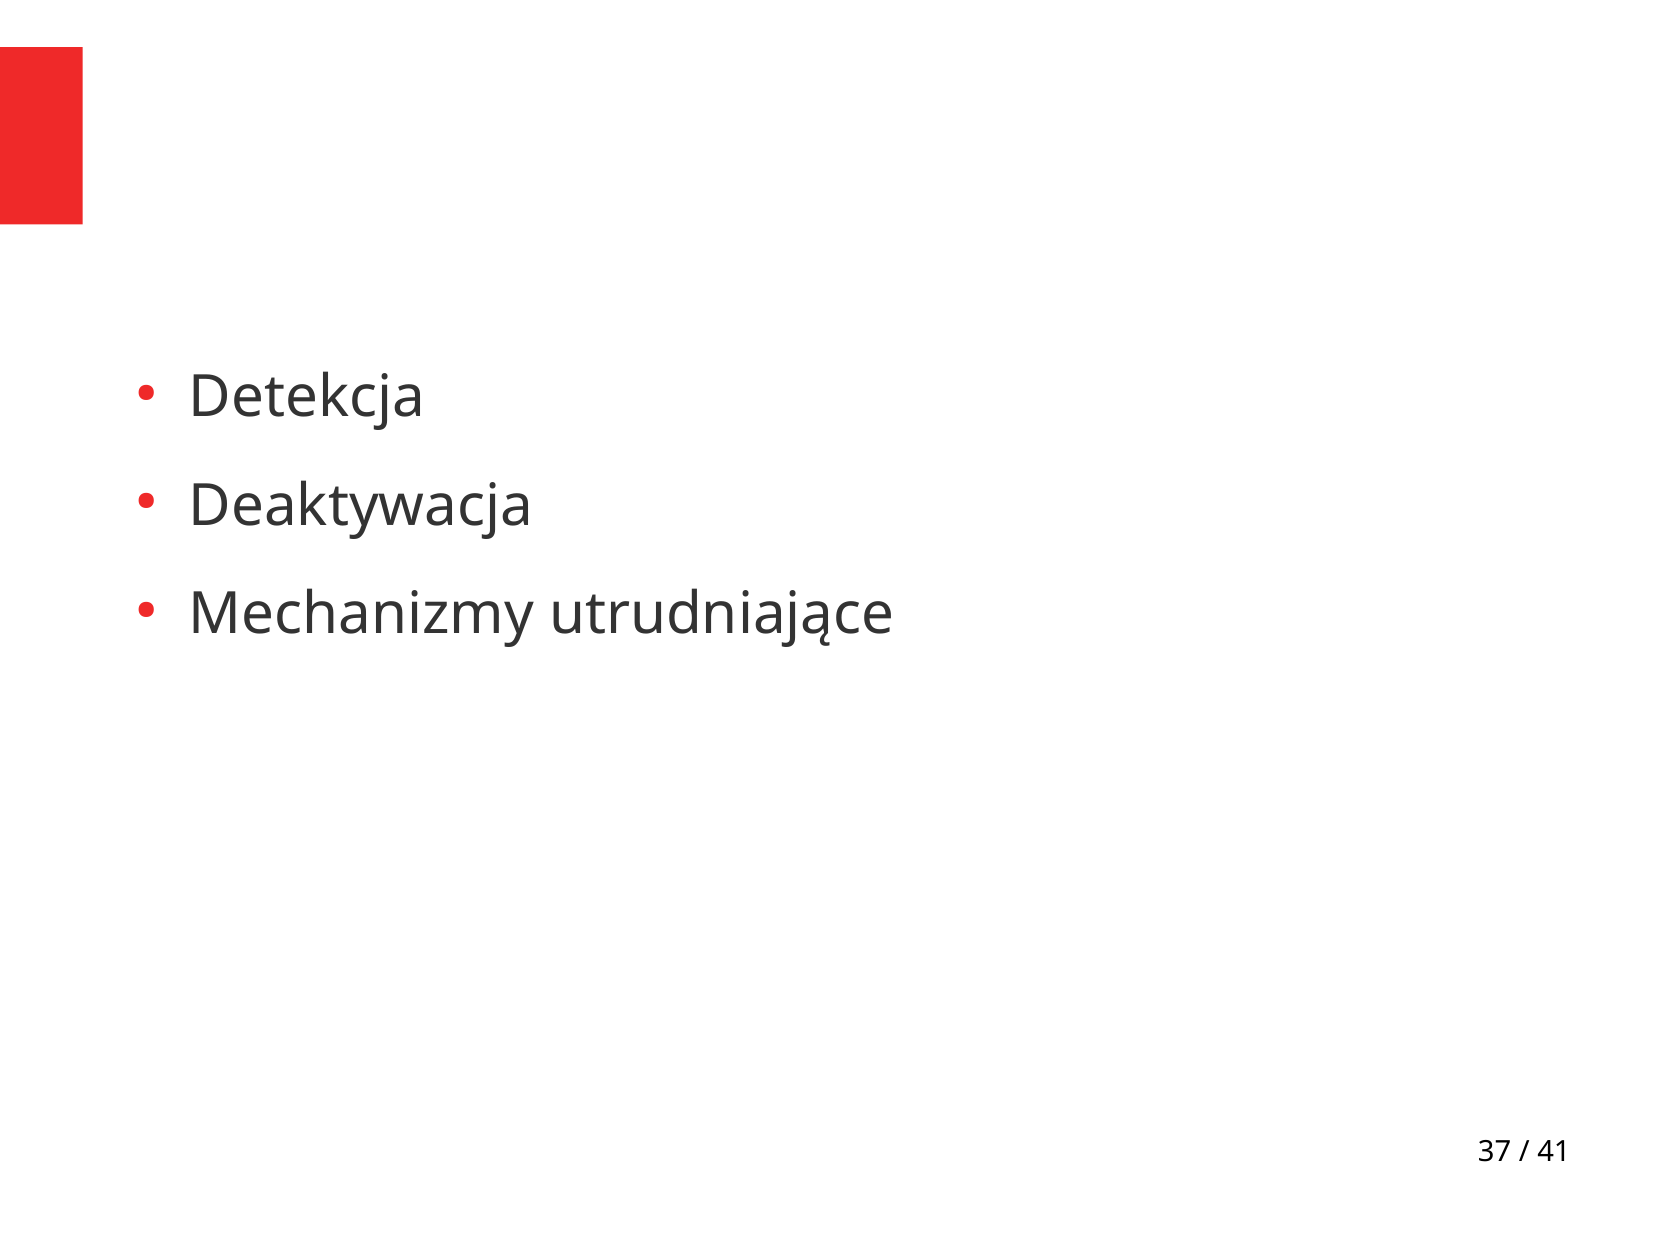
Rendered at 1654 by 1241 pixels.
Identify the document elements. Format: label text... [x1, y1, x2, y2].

list Detekcja Deaktywacja Mechanizmy utrudniające [118, 354, 1536, 1074]
